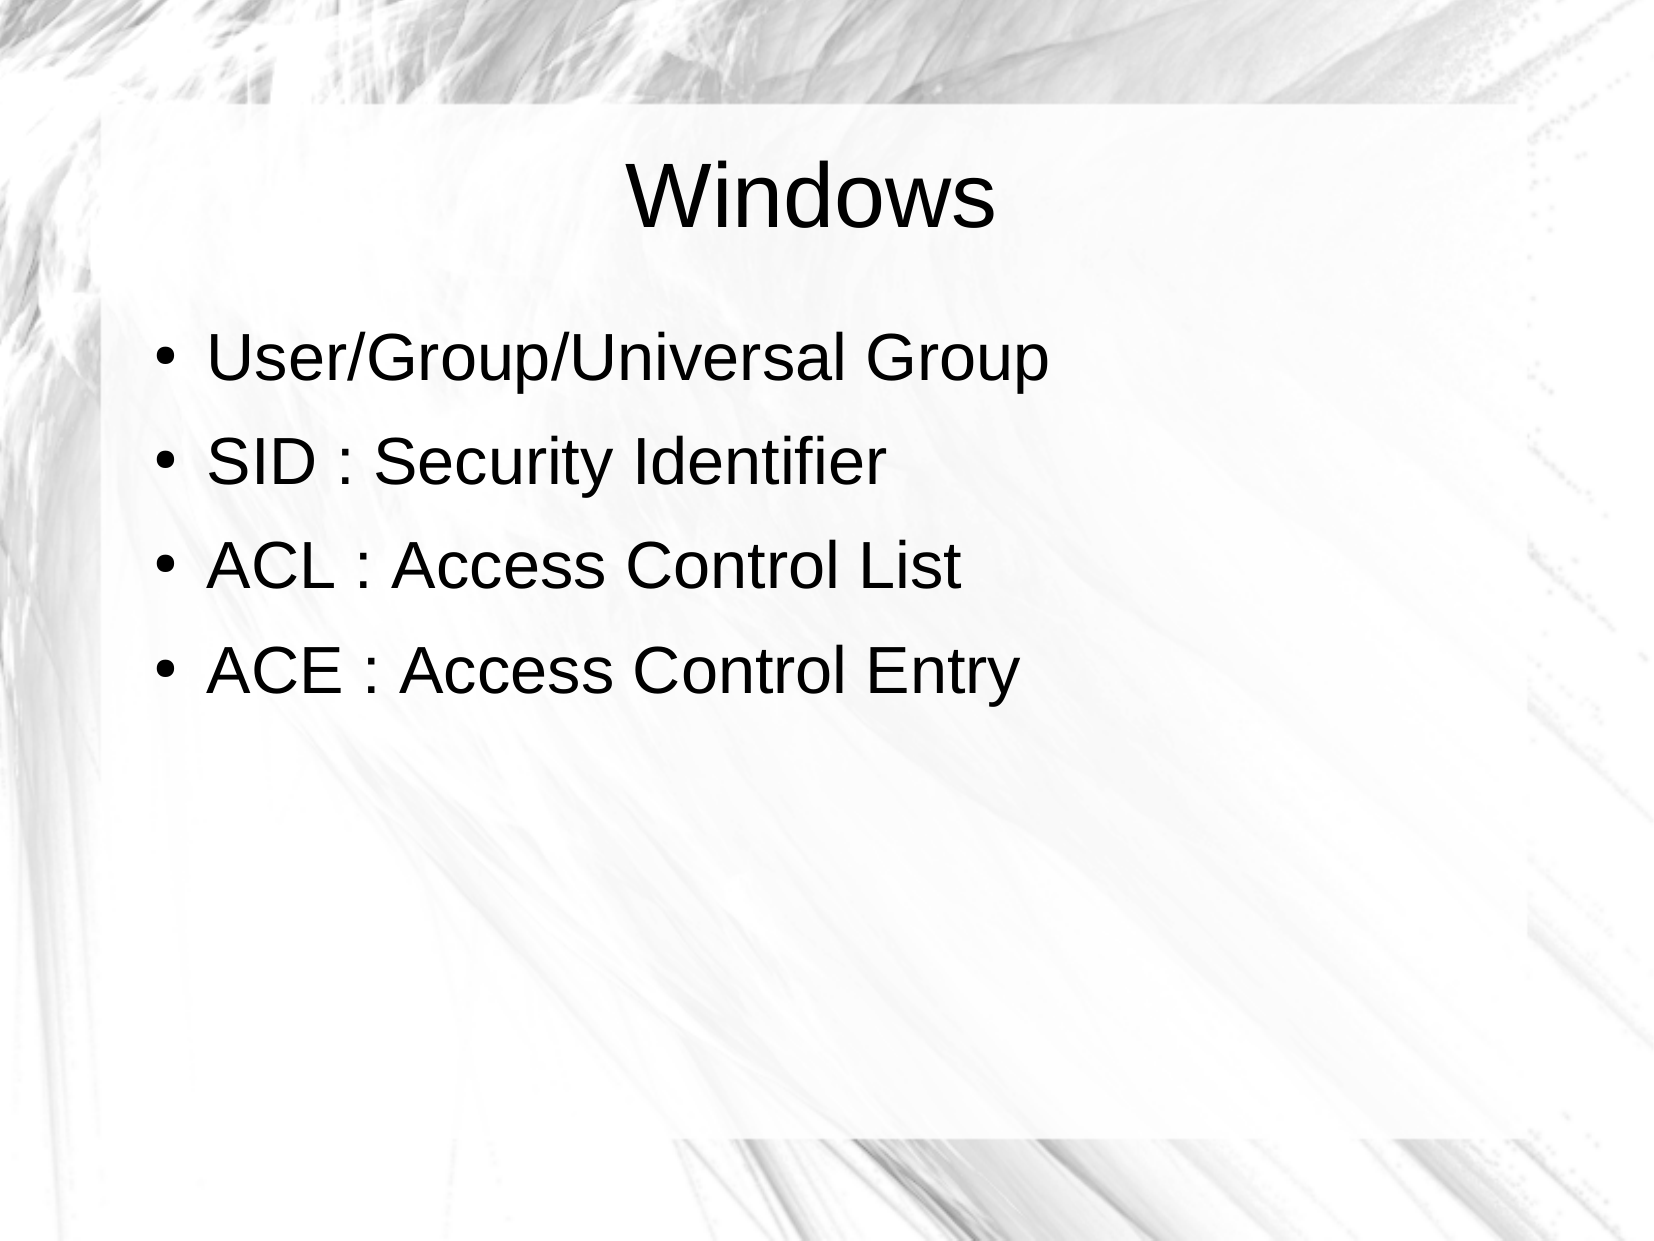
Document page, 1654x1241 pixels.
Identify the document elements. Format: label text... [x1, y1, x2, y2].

title Windows [118, 112, 1506, 281]
list User/Group/Universal Group SID : Security Identifier ACL : Access Control List ACE : Access Control Entry [118, 319, 1571, 931]
picture [0, 0, 1654, 1241]
